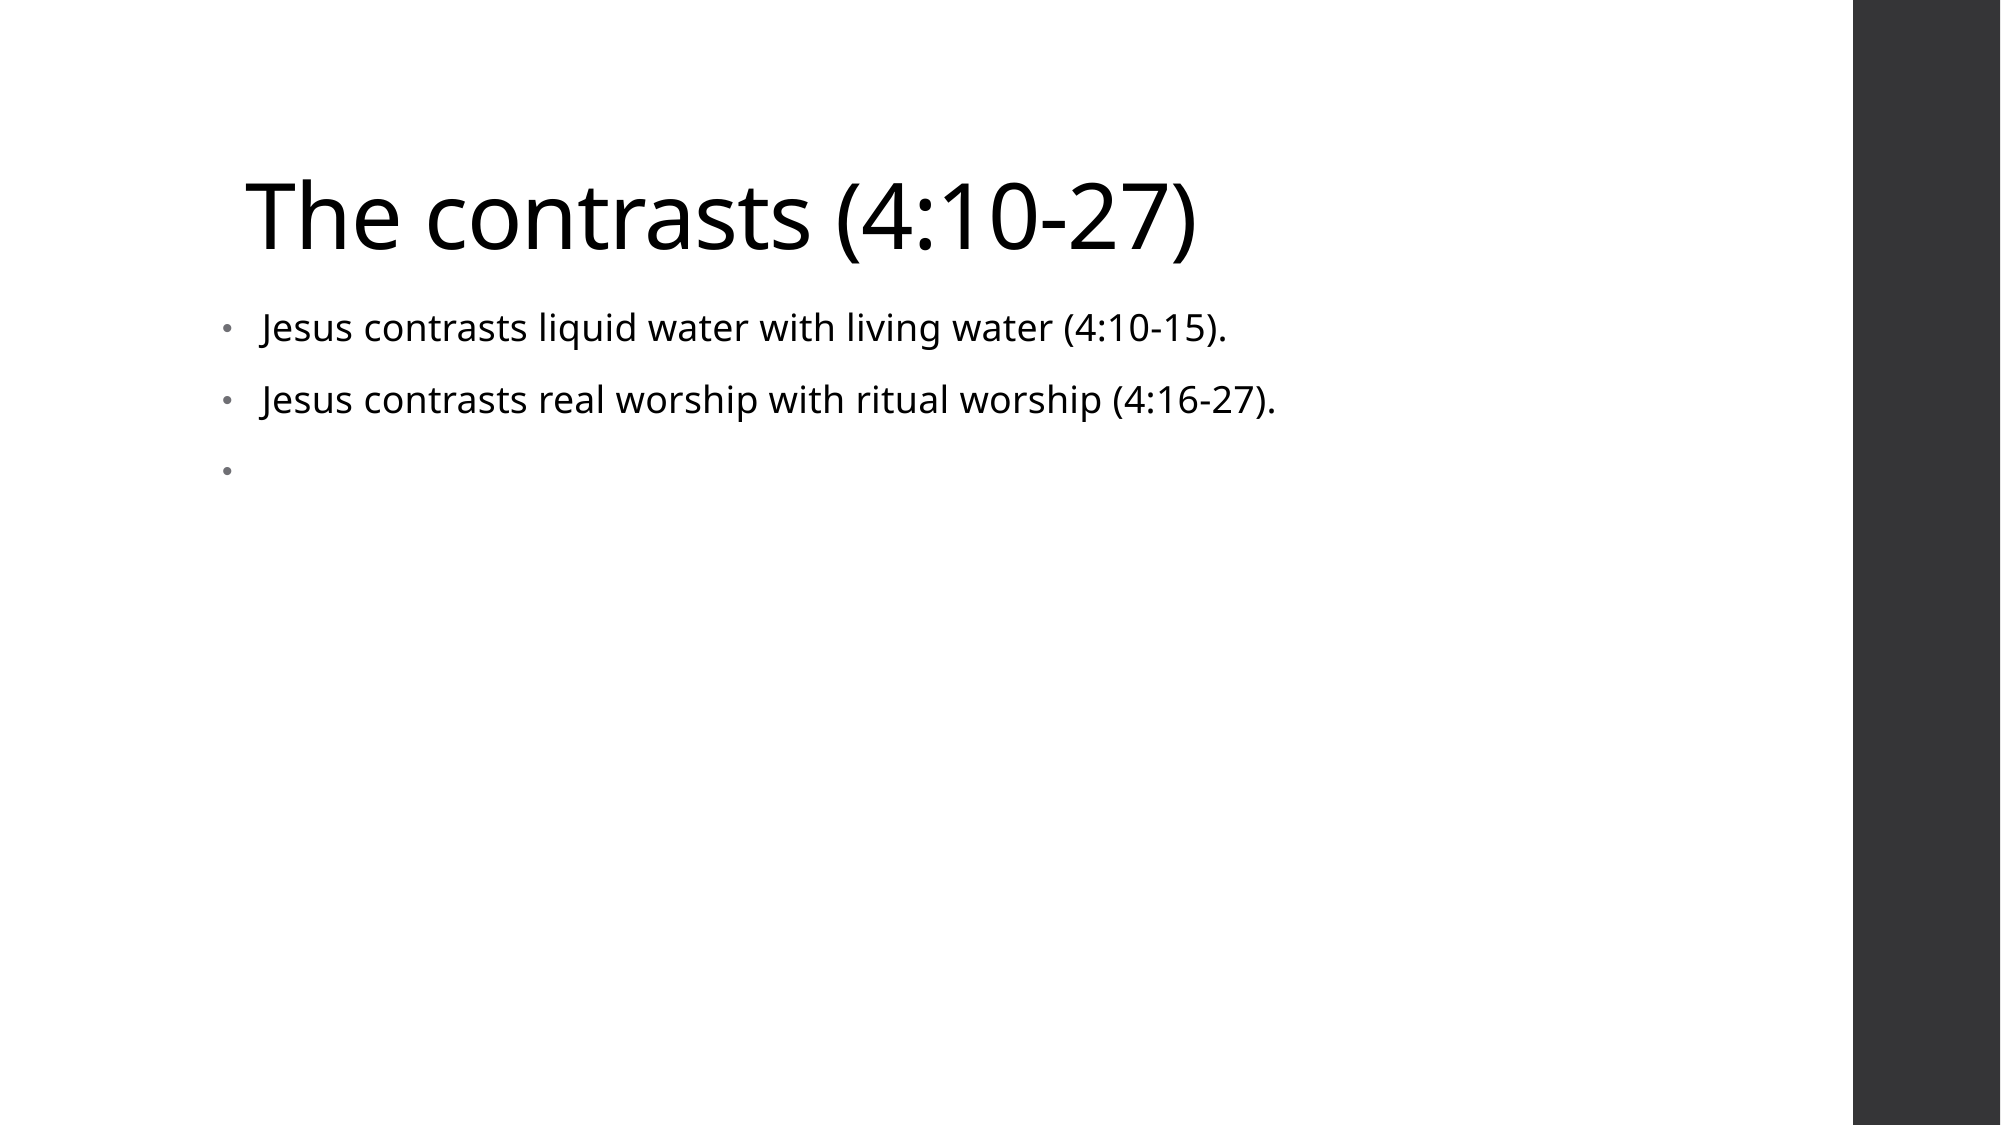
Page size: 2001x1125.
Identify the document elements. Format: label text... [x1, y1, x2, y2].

list Jesus contrasts liquid water with living water (4:10-15). Jesus contrasts real worship with ritual worship (4:16-27). [206, 299, 1617, 1014]
title The contrasts (4:10-27) [206, 60, 1797, 278]
